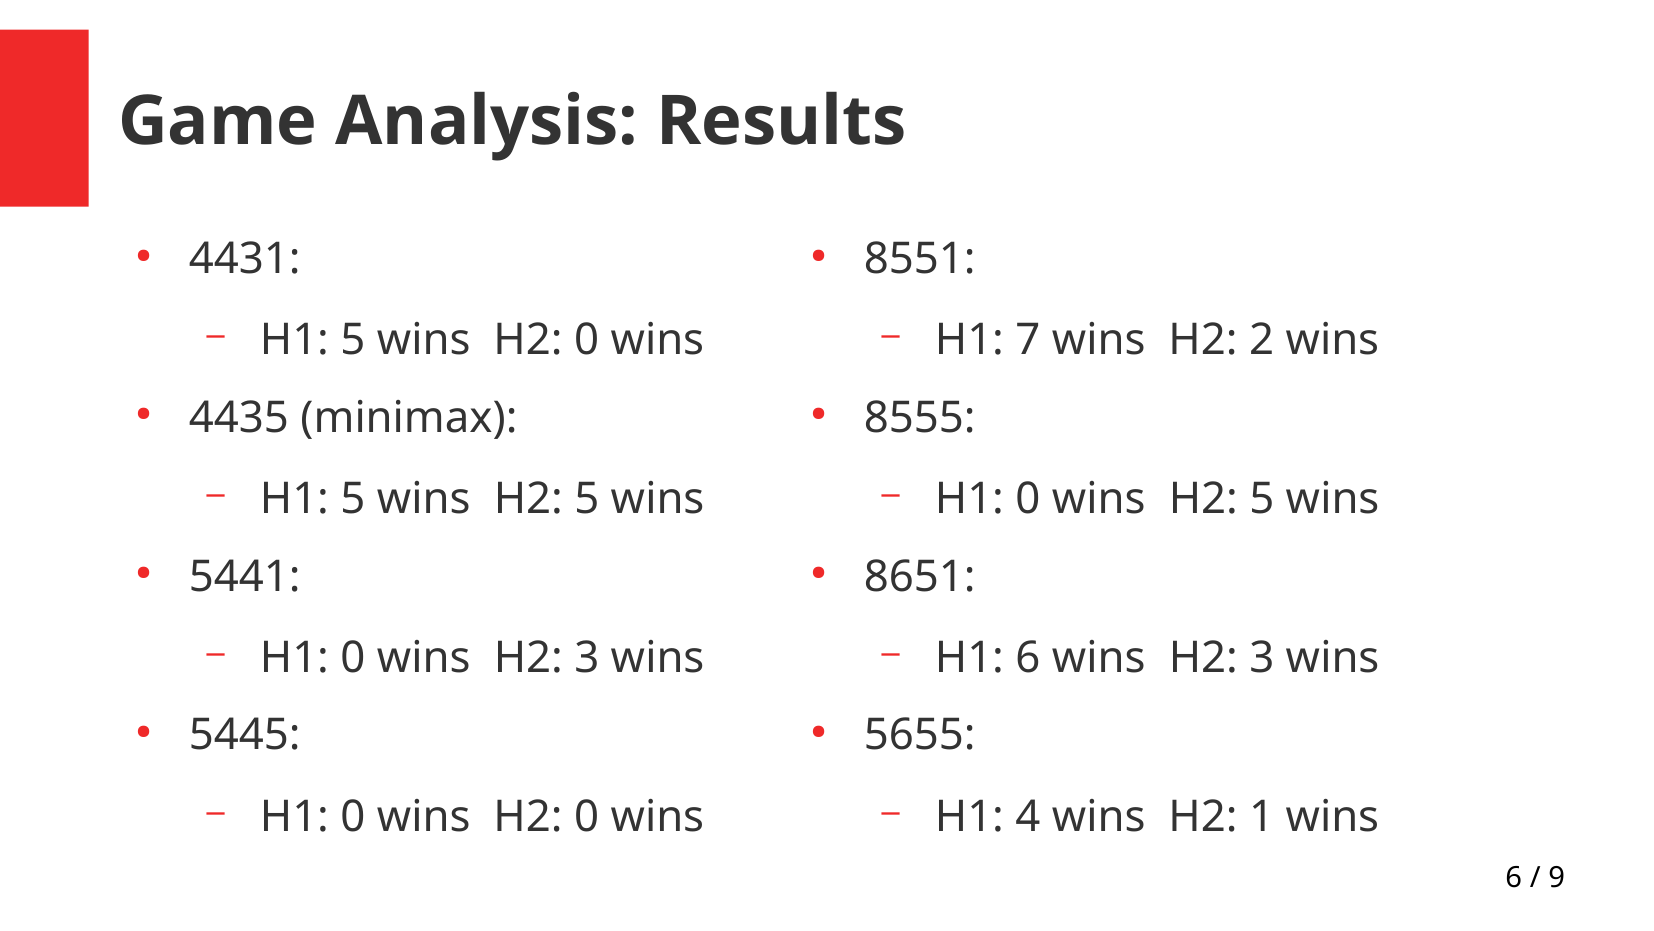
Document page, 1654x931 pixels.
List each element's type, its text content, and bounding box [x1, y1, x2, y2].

list 4431: H1: 5 wins H2: 0 wins 4435 (minimax): H1: 5 wins H2: 5 wins 5441: H1: 0 wins H2: 3 wins 5445: H1: 0 wins H2: 0 wins [118, 226, 788, 788]
list 8551: H1: 7 wins H2: 2 wins 8555: H1: 0 wins H2: 5 wins 8651: H1: 6 wins H2: 3 wins 5655: H1: 4 wins H2: 1 wins [793, 226, 1463, 788]
title Game Analysis: Results [118, 29, 1595, 207]
